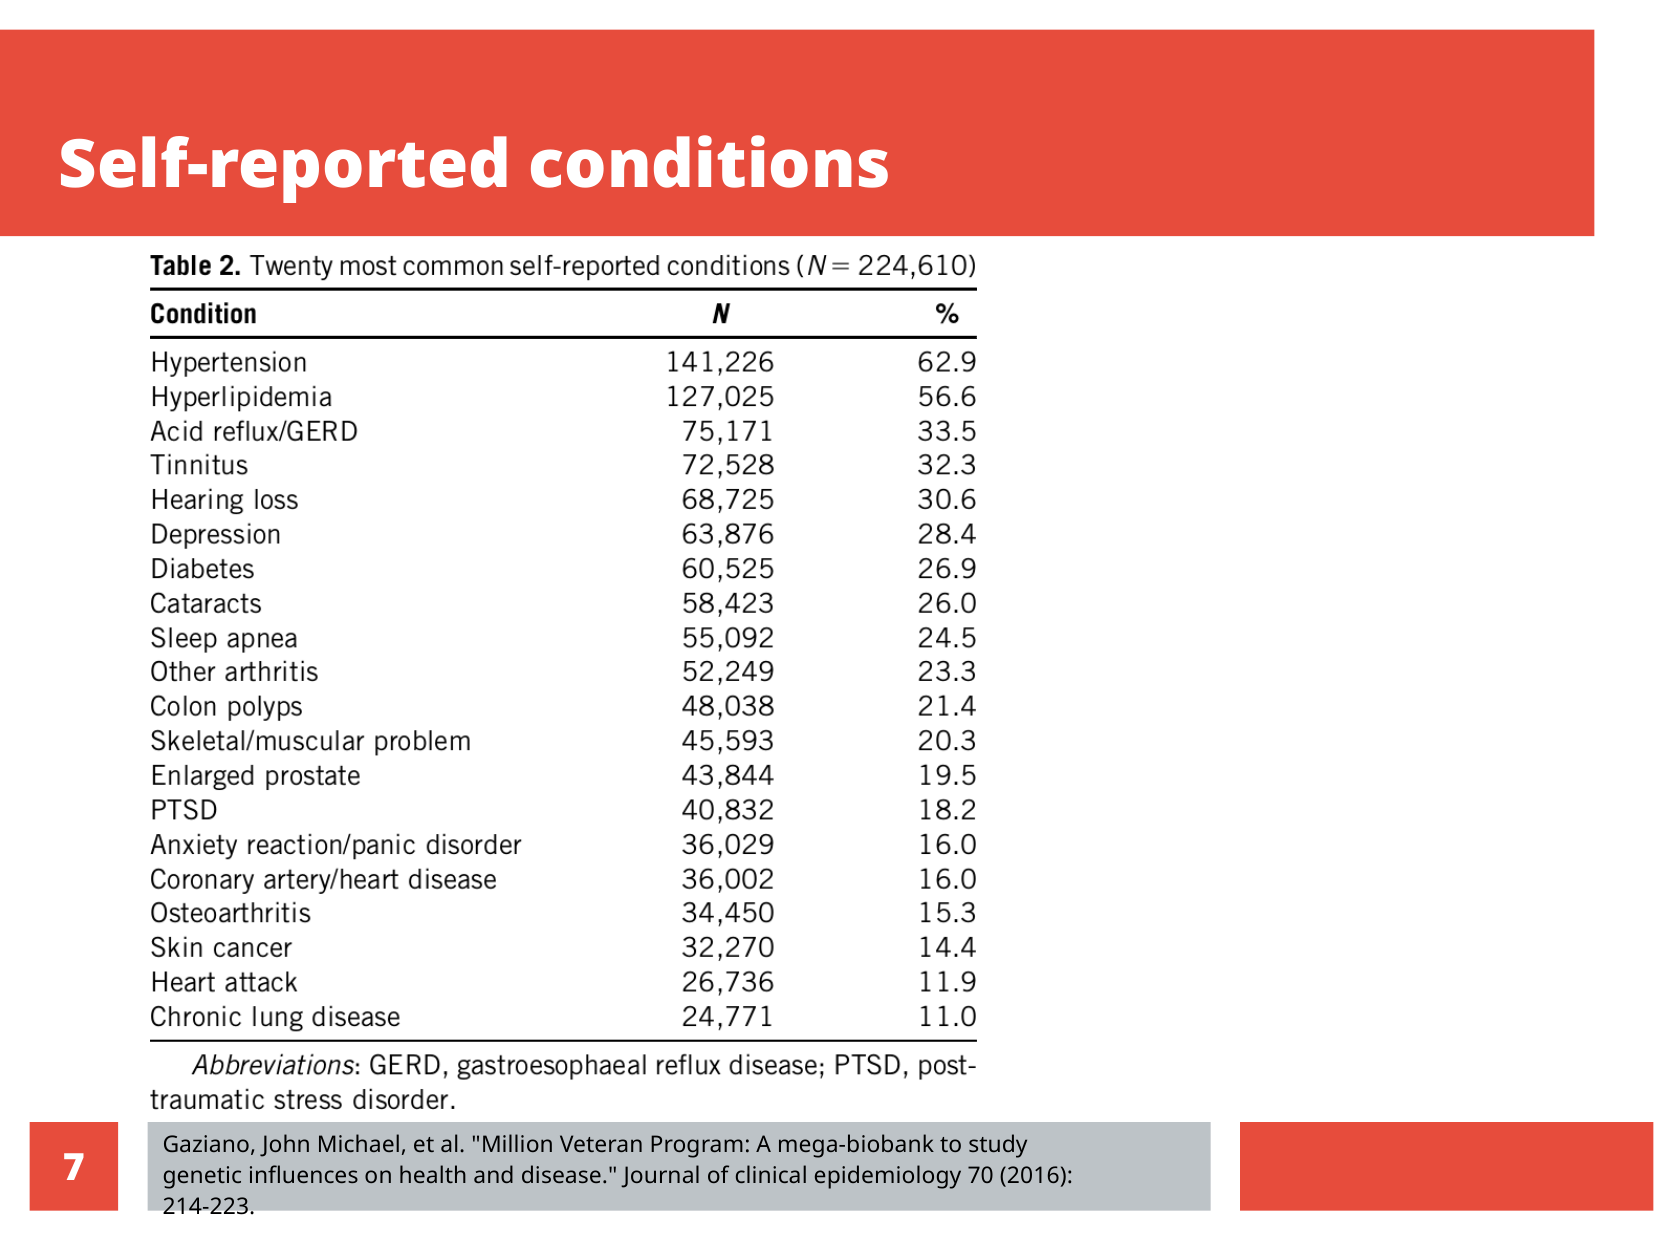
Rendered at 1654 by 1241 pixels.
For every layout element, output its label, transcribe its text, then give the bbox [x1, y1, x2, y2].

text_box Gaziano, John Michael, et al. "Million Veteran Program: A mega-biobank to study genetic influences on health and disease." Journal of clinical epidemiology 70 (2016): 214-223. [147, 1120, 1118, 1216]
picture [150, 254, 977, 1111]
title Self-reported conditions [59, 59, 1595, 207]
